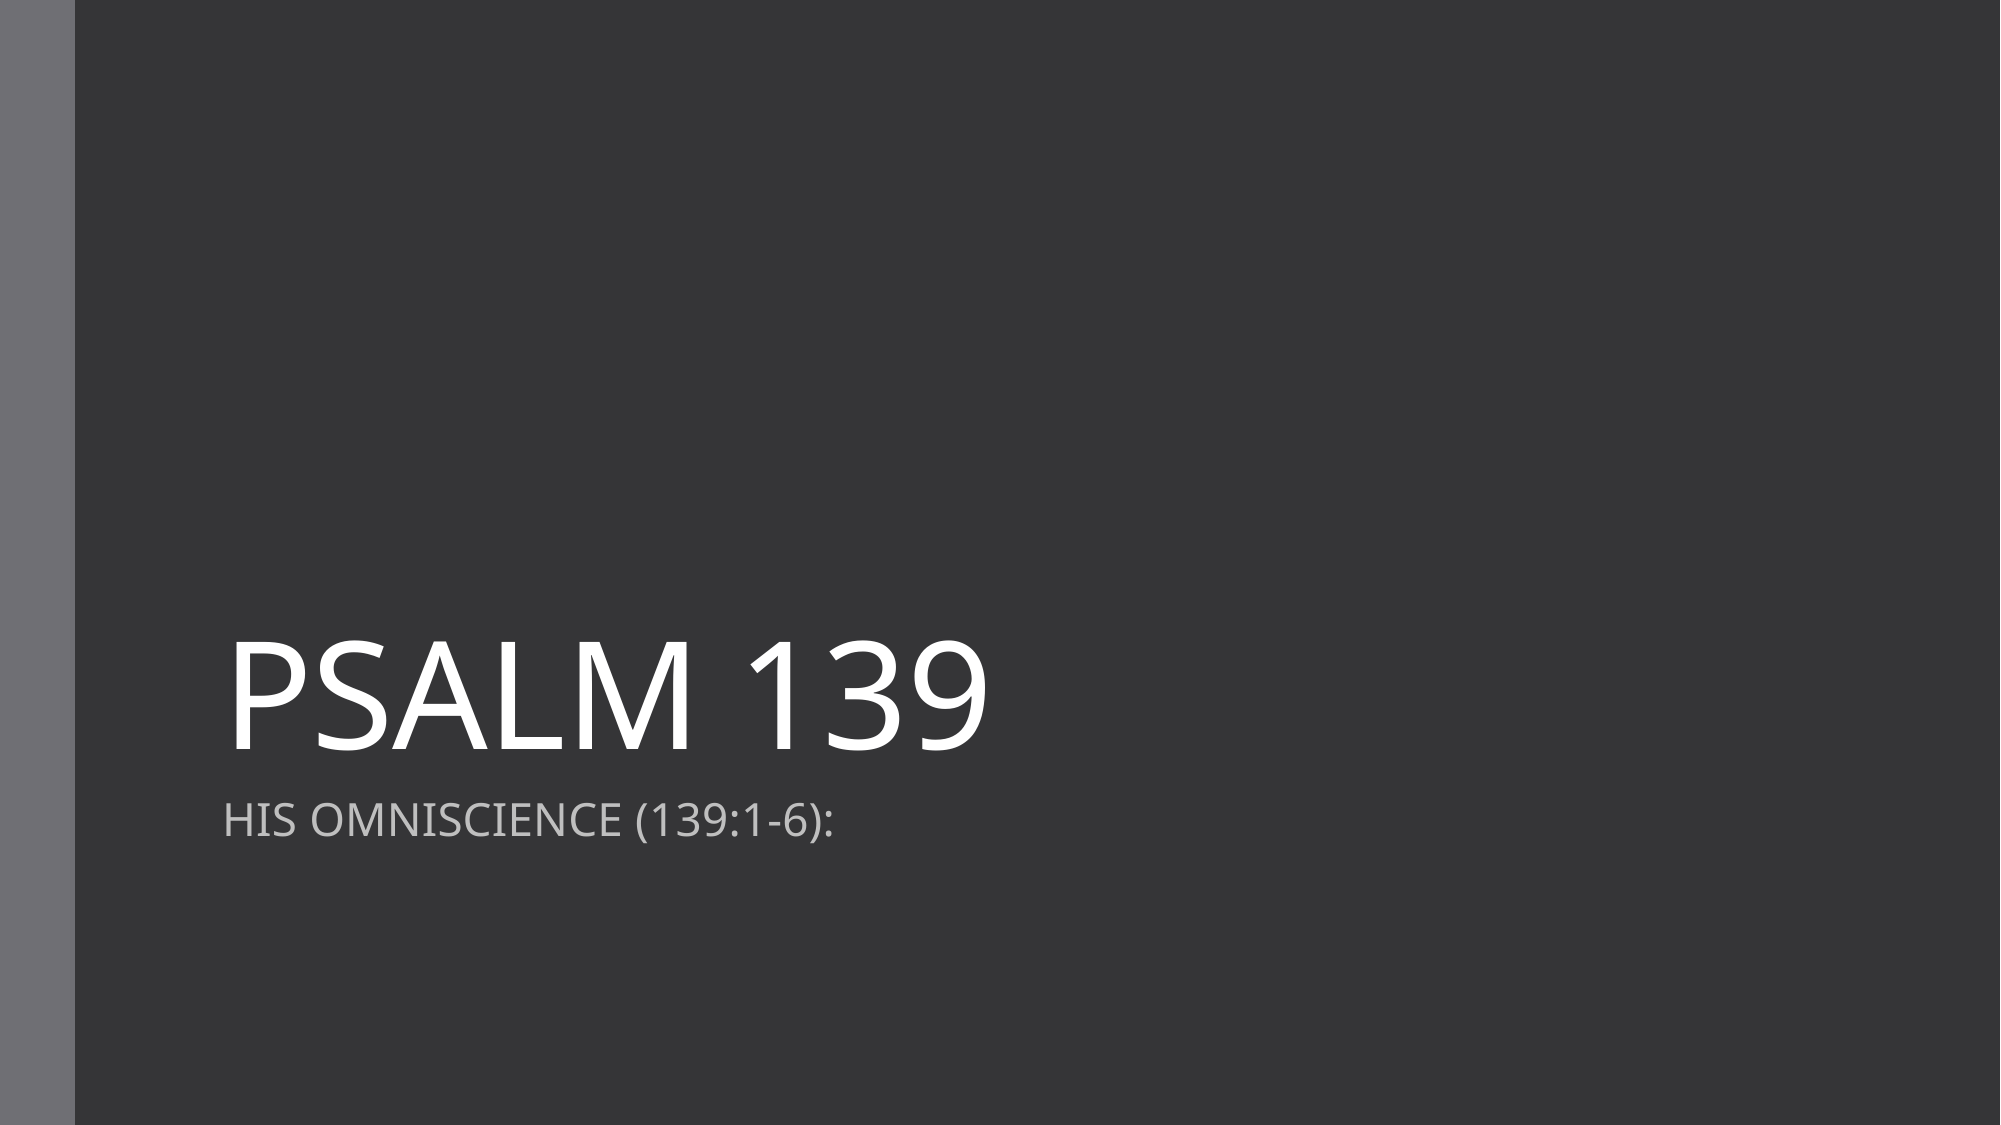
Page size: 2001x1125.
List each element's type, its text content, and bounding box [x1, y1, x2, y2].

subtitle HIS OMNISCIENCE (139:1-6): [206, 787, 1752, 1066]
title PSALM 139 [206, 124, 1752, 787]
